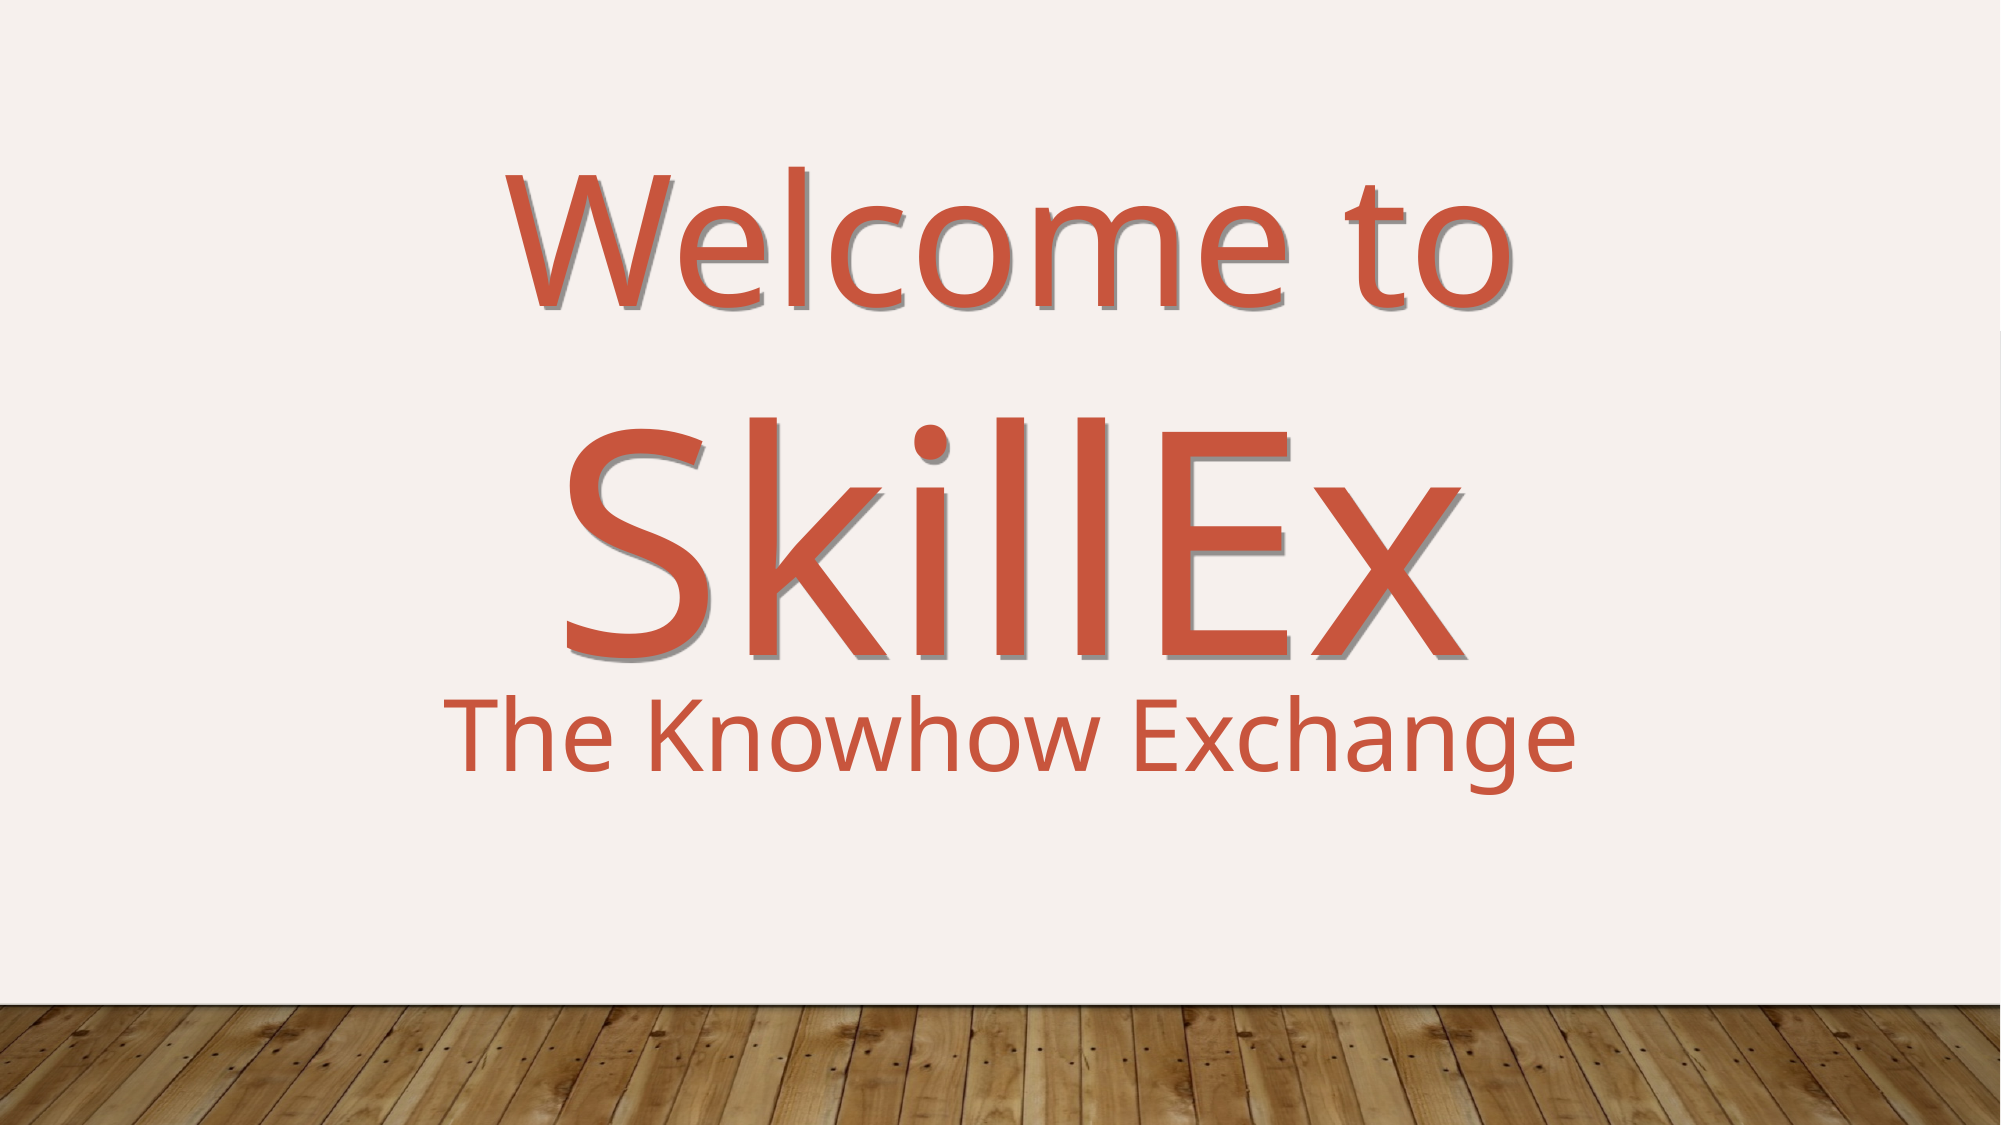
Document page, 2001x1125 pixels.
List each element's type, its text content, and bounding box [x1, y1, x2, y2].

text_box The Knowhow Exchange [38, 663, 1985, 800]
text_box Welcome to SkillEx [79, 115, 1944, 663]
